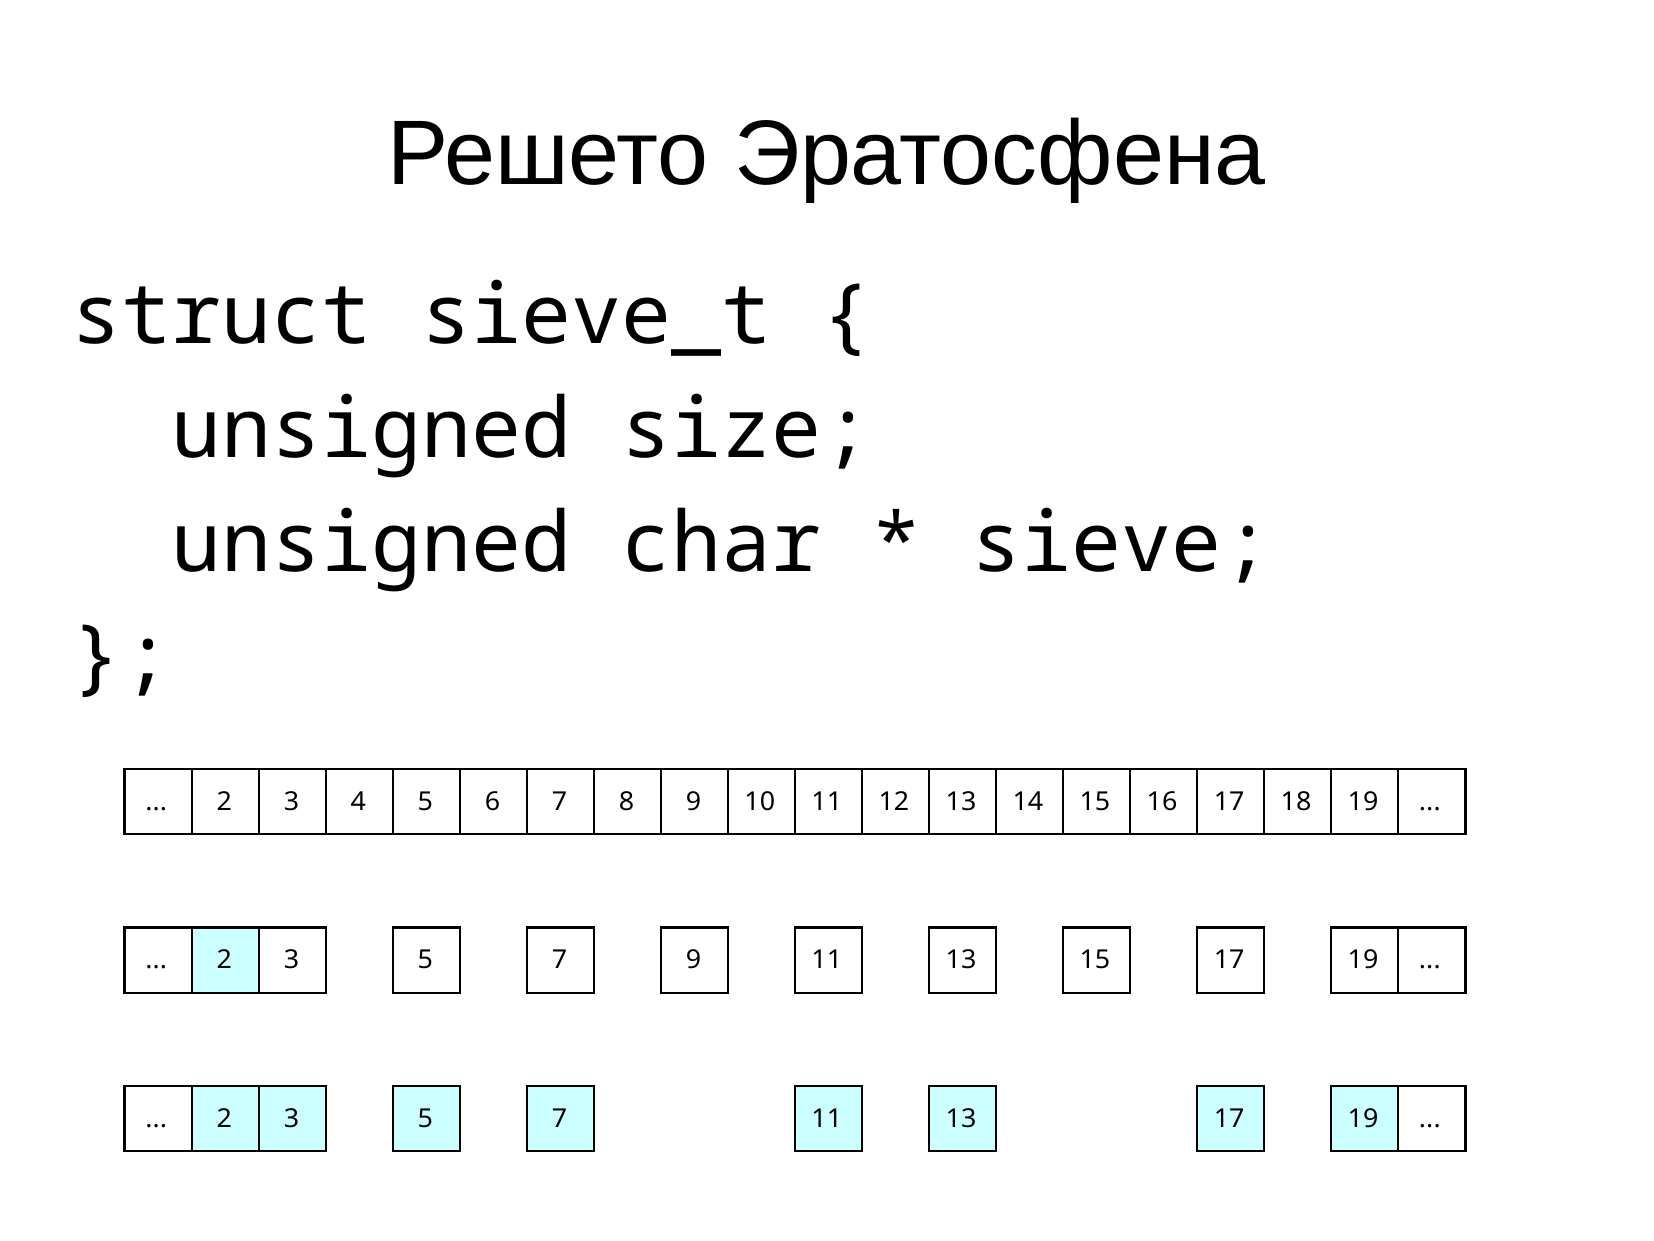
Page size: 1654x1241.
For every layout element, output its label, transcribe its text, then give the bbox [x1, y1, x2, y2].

text_box struct sieve_t { unsigned size; unsigned char * sieve; }; [71, 255, 1636, 706]
picture [90, 735, 1501, 1186]
title Решето Эратосфена [82, 49, 1571, 255]
